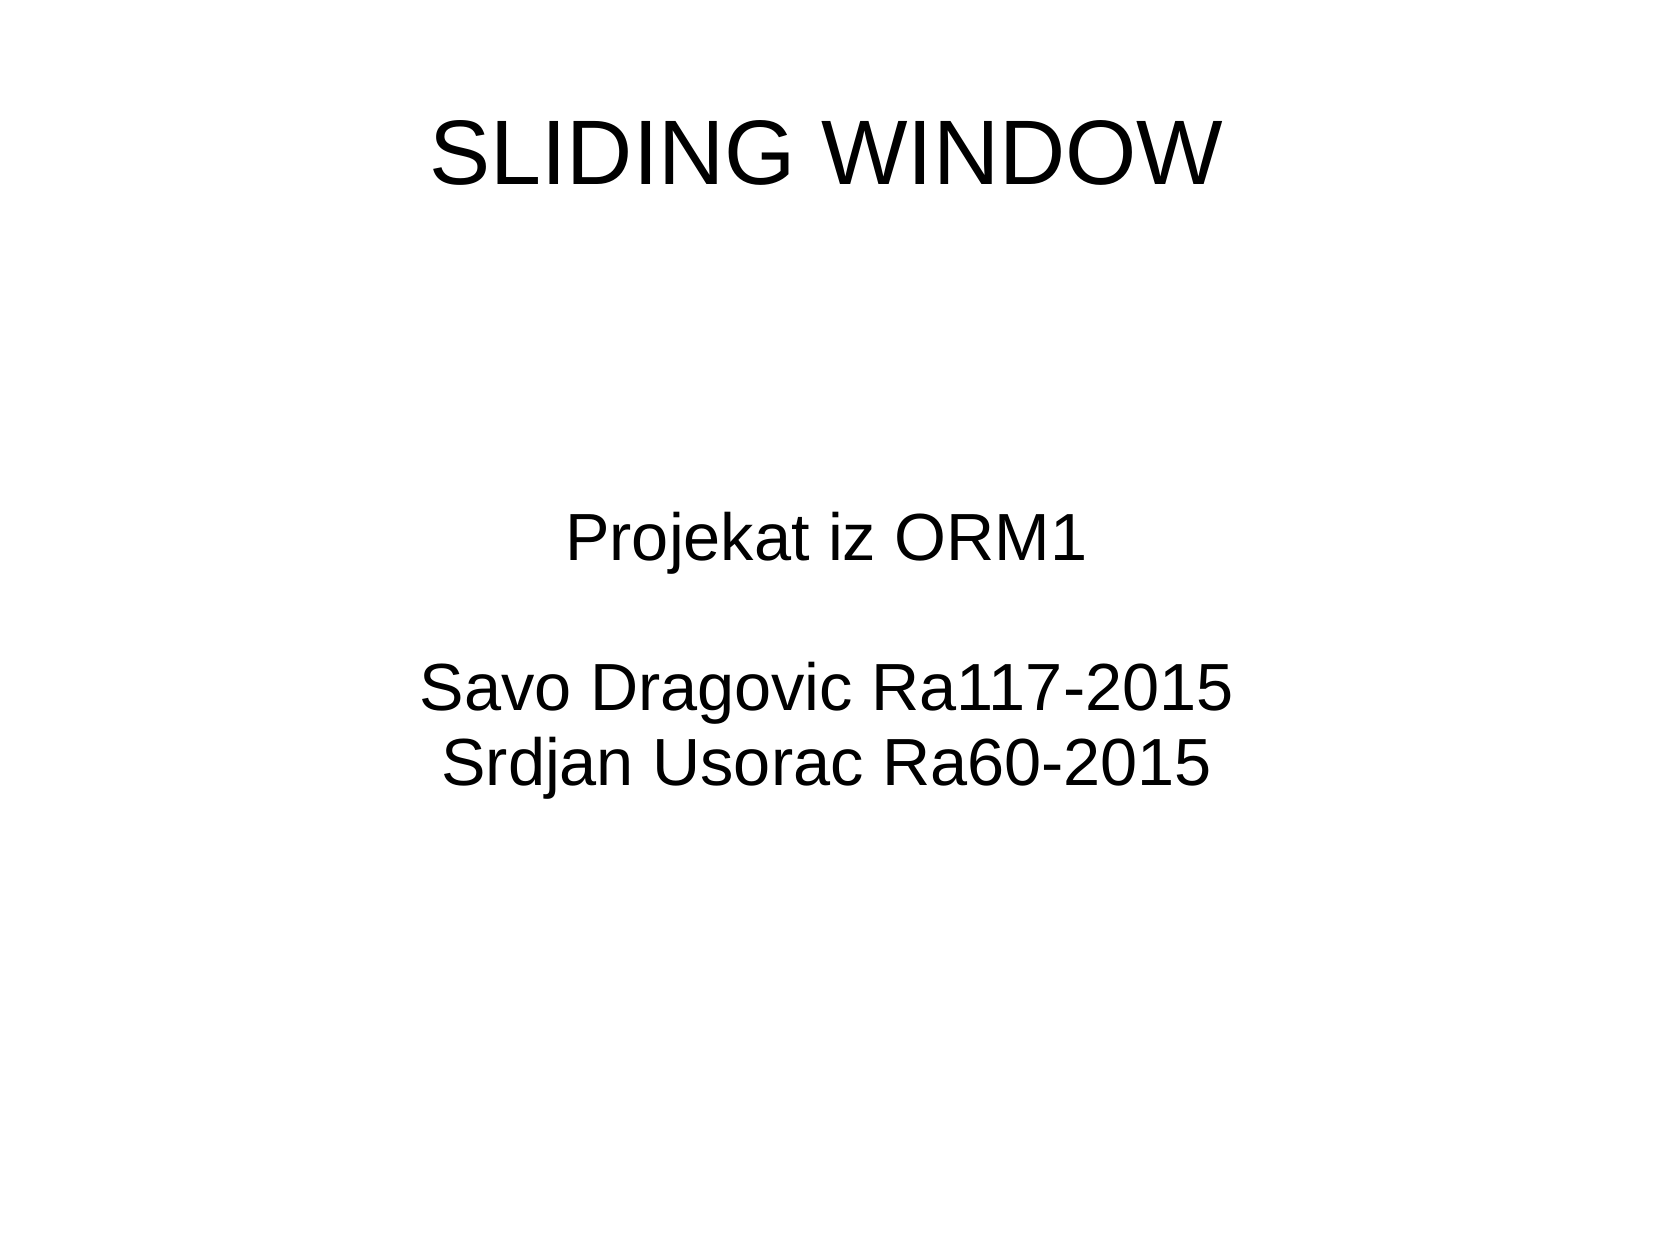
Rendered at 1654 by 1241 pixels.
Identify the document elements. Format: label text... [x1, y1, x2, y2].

subtitle Projekat iz ORM1 Savo Dragovic Ra117-2015 Srdjan Usorac Ra60-2015 [82, 290, 1571, 1010]
title SLIDING WINDOW [82, 49, 1571, 257]
